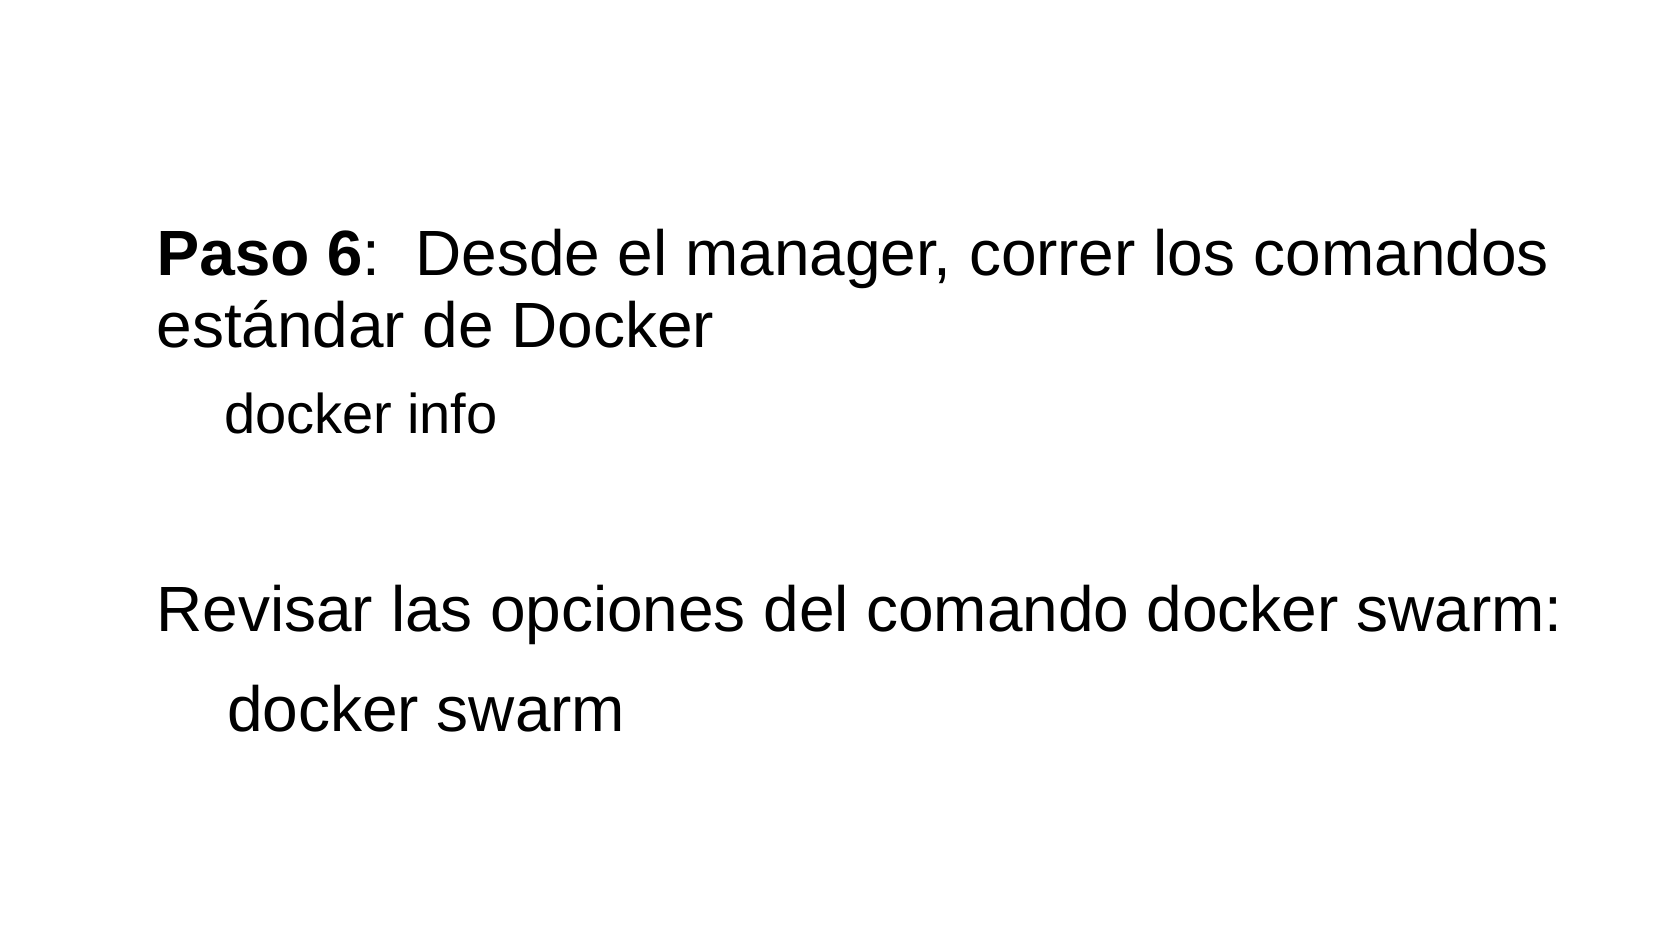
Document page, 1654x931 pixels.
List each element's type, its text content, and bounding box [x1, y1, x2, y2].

list Paso 6: Desde el manager, correr los comandos estándar de Docker docker info Revisar las opciones del comando docker swarm: docker swarm [88, 217, 1577, 758]
